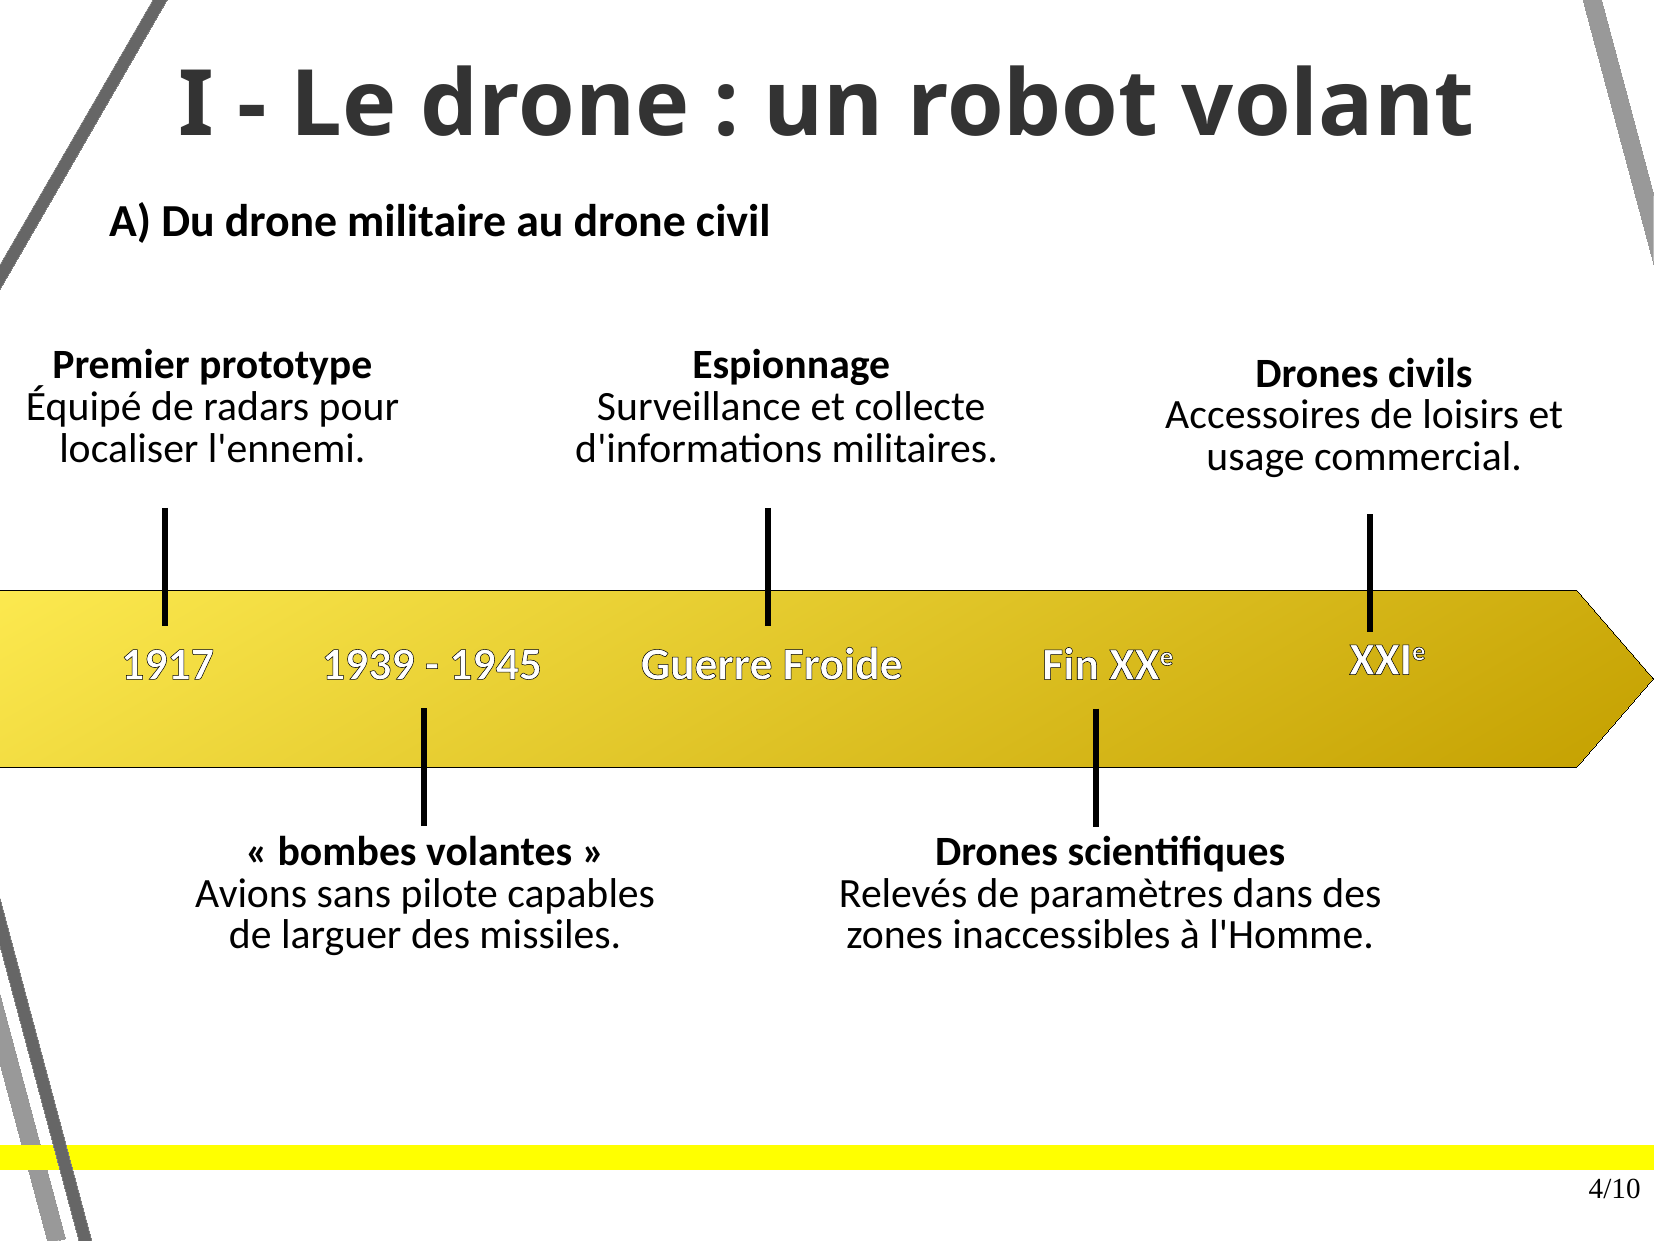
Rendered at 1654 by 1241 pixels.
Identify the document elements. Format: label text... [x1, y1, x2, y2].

title I - Le drone : un robot volant [82, 0, 1571, 204]
text_box [0, 590, 1654, 768]
text_box Premier prototype Équipé de radars pour localiser l'ennemi. [0, 339, 426, 508]
text_box Drones civils Accessoires de loisirs et usage commercial. [1110, 348, 1619, 517]
text_box A) Du drone militaire au drone civil [94, 194, 993, 265]
text_box « bombes volantes » Avions sans pilote capables de larguer des missiles. [177, 826, 674, 1097]
text_box Drones scientifiques Relevés de paramètres dans des zones inaccessibles à l'Homme. [814, 826, 1406, 1046]
text_box XXIe [1334, 632, 1441, 704]
text_box Guerre Froide [625, 637, 934, 709]
text_box 1917 [106, 637, 237, 714]
text_box Fin XXe [1027, 637, 1193, 709]
text_box Espionnage Surveillance et collecte d'informations militaires. [555, 339, 1028, 508]
text_box 1939 - 1945 [307, 637, 567, 709]
